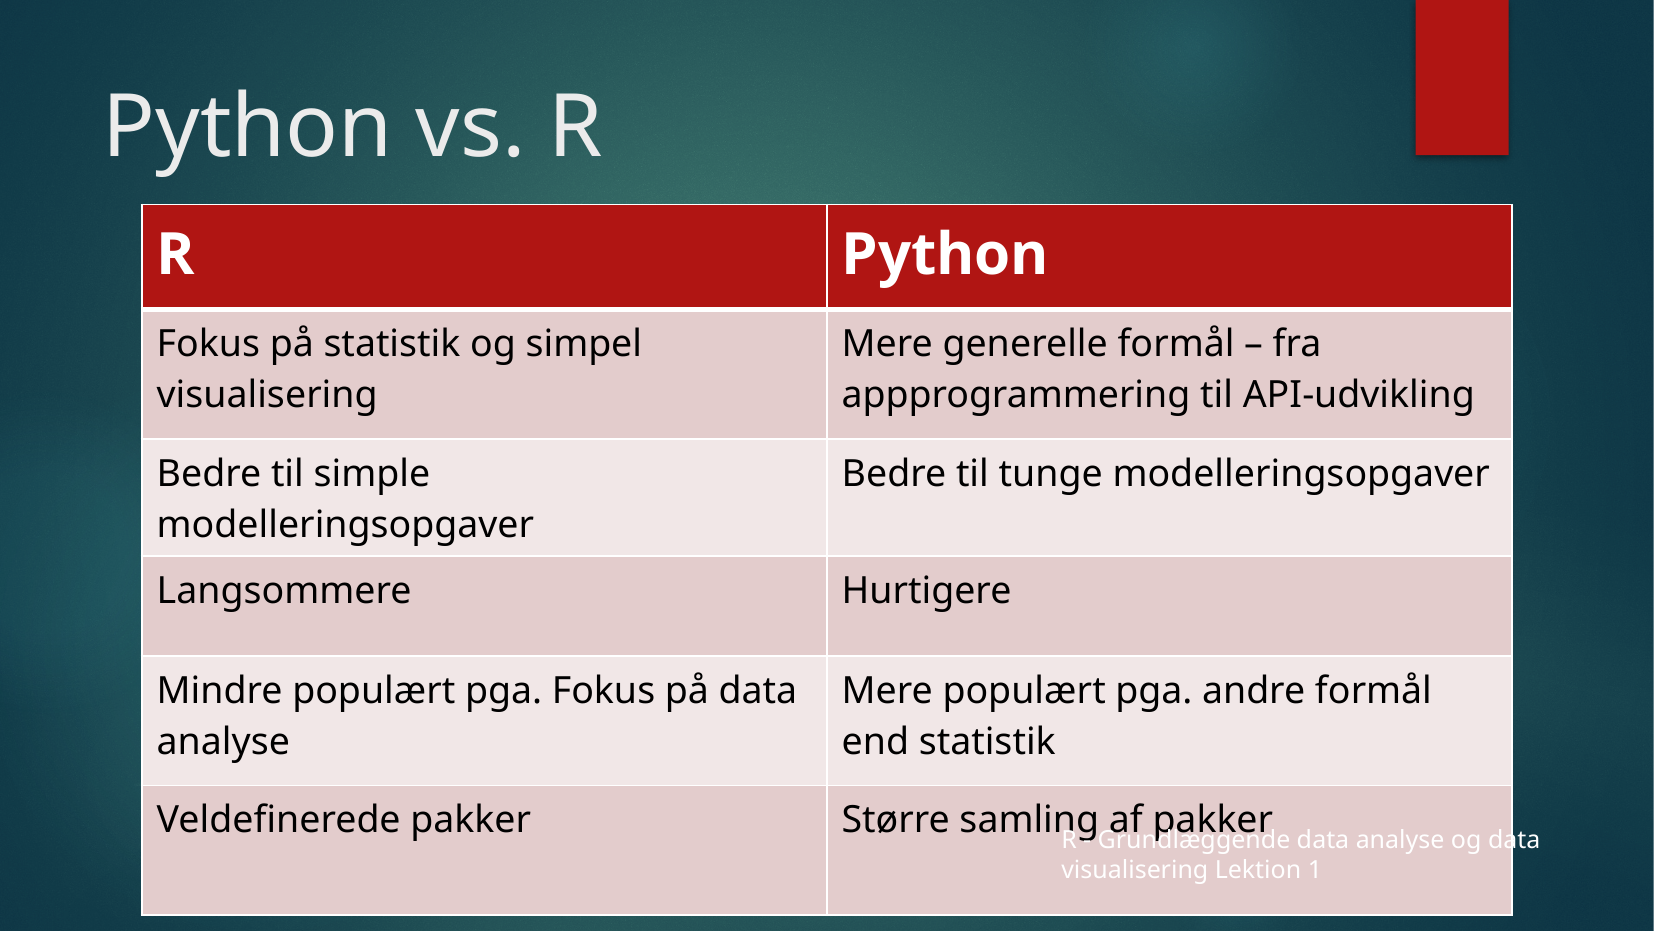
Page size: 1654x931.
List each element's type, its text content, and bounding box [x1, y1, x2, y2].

picture [0, 0, 1654, 931]
table_cell Mere generelle formål – fra appprogrammering til API-udvikling [828, 312, 1511, 438]
table_cell Hurtigere [828, 557, 1511, 655]
table_header R [143, 205, 826, 307]
table_cell Bedre til simple modelleringsopgaver [143, 440, 826, 555]
table_cell Større samling af pakker [828, 786, 1511, 914]
table_cell Langsommere [143, 557, 826, 655]
table_header Python [828, 205, 1511, 307]
table_cell Bedre til tunge modelleringsopgaver [828, 440, 1511, 555]
table_cell Fokus på statistik og simpel visualisering [143, 312, 826, 438]
table_cell Mindre populært pga. Fokus på data analyse [143, 657, 826, 785]
table_cell Mere populært pga. andre formål end statistik [828, 657, 1511, 785]
text_box R - Grundlæggende data analyse og data visualisering Lektion 1 [1046, 816, 1632, 891]
title Python vs. R [87, 61, 1364, 252]
table_cell Veldefinerede pakker [143, 786, 826, 914]
